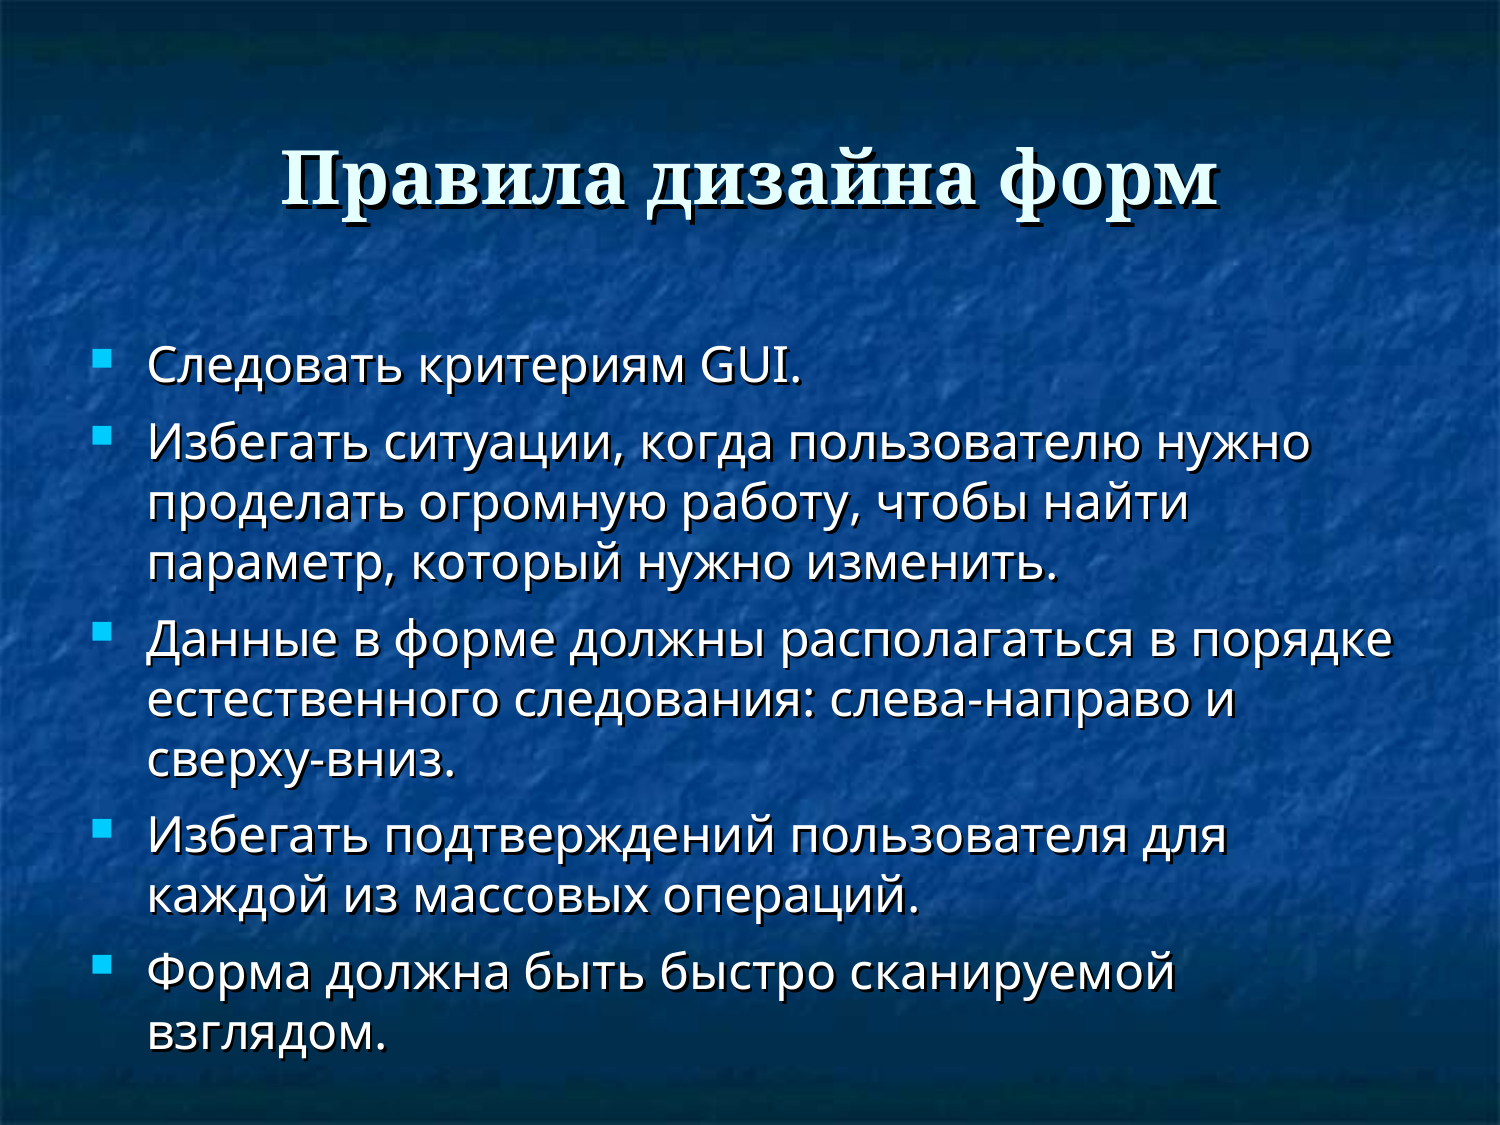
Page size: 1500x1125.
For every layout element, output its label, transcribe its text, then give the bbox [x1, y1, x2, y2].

picture [0, 0, 1500, 1125]
title Правила дизайна форм [75, 57, 1426, 293]
list Следовать критериям GUI. Избегать ситуации, когда пользователю нужно проделать огромную работу, чтобы найти параметр, который нужно изменить. Данные в форме должны располагаться в порядке естественного следования: слева-направо и сверху-вниз. Избегать подтверждений пользователя для каждой из массовых операций. Форма должна быть быстро сканируемой взглядом. [75, 324, 1426, 1000]
